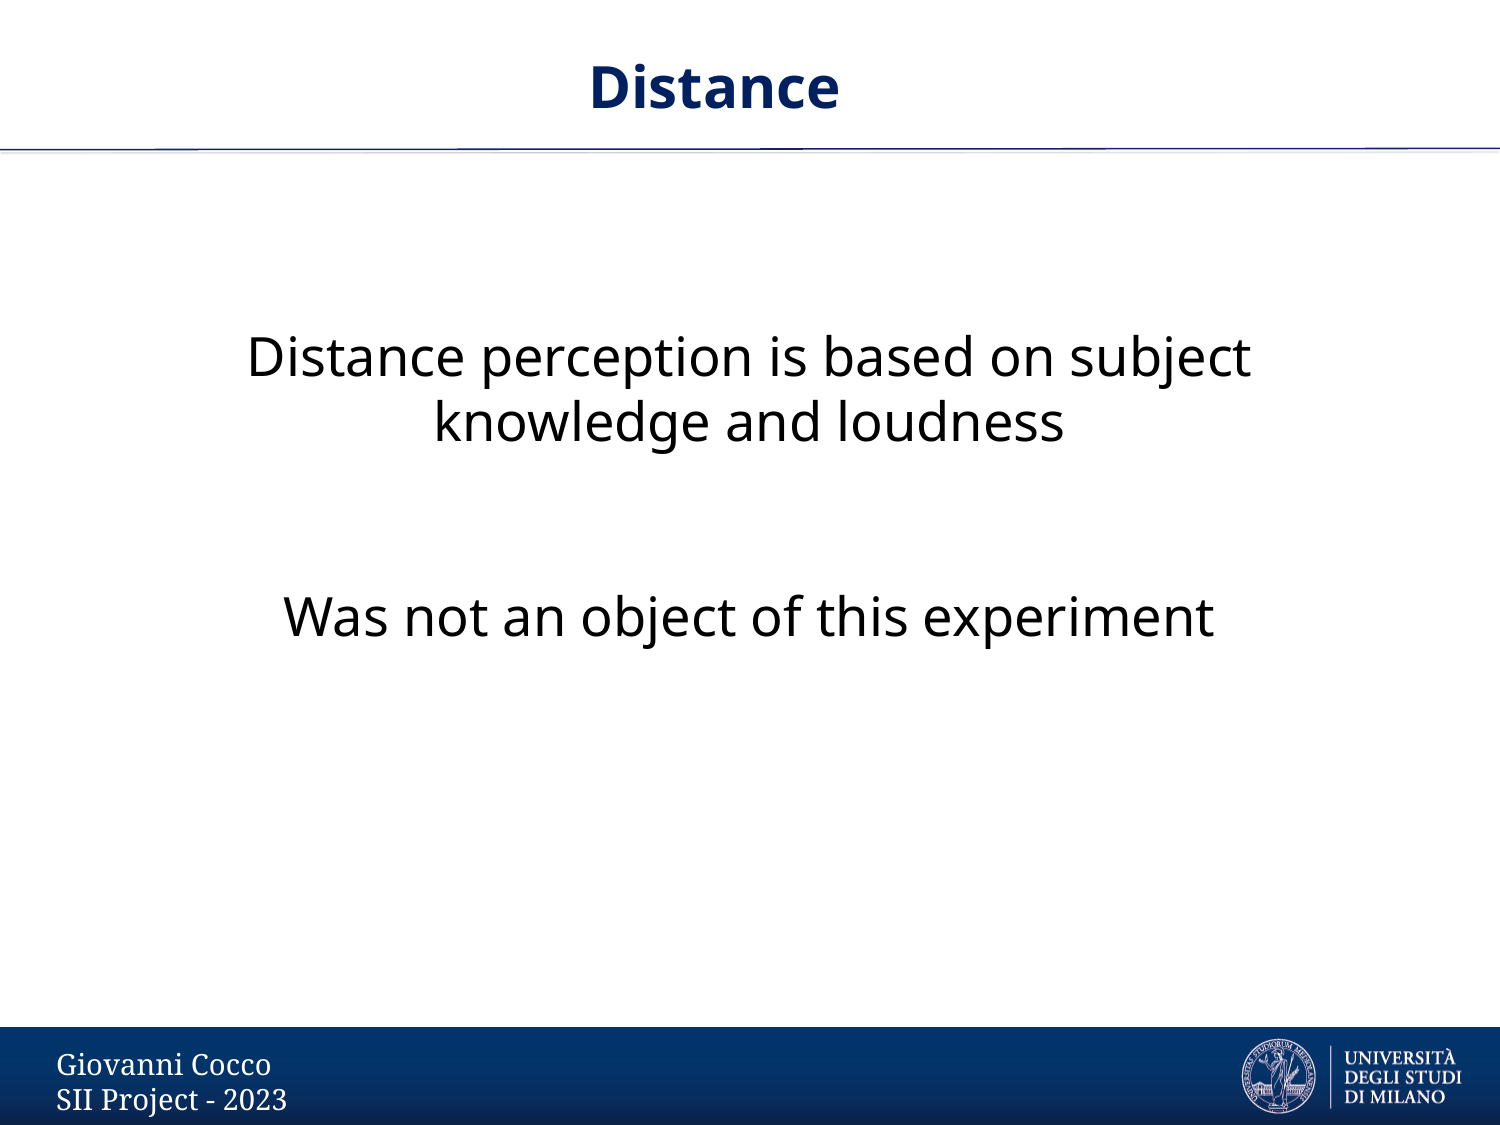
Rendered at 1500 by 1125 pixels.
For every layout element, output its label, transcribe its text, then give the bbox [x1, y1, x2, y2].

text_box Distance perception is based on subject knowledge and loudness Was not an object of this experiment [112, 315, 1388, 830]
text_box Distance [29, 43, 1400, 128]
picture [0, 1027, 1500, 1125]
